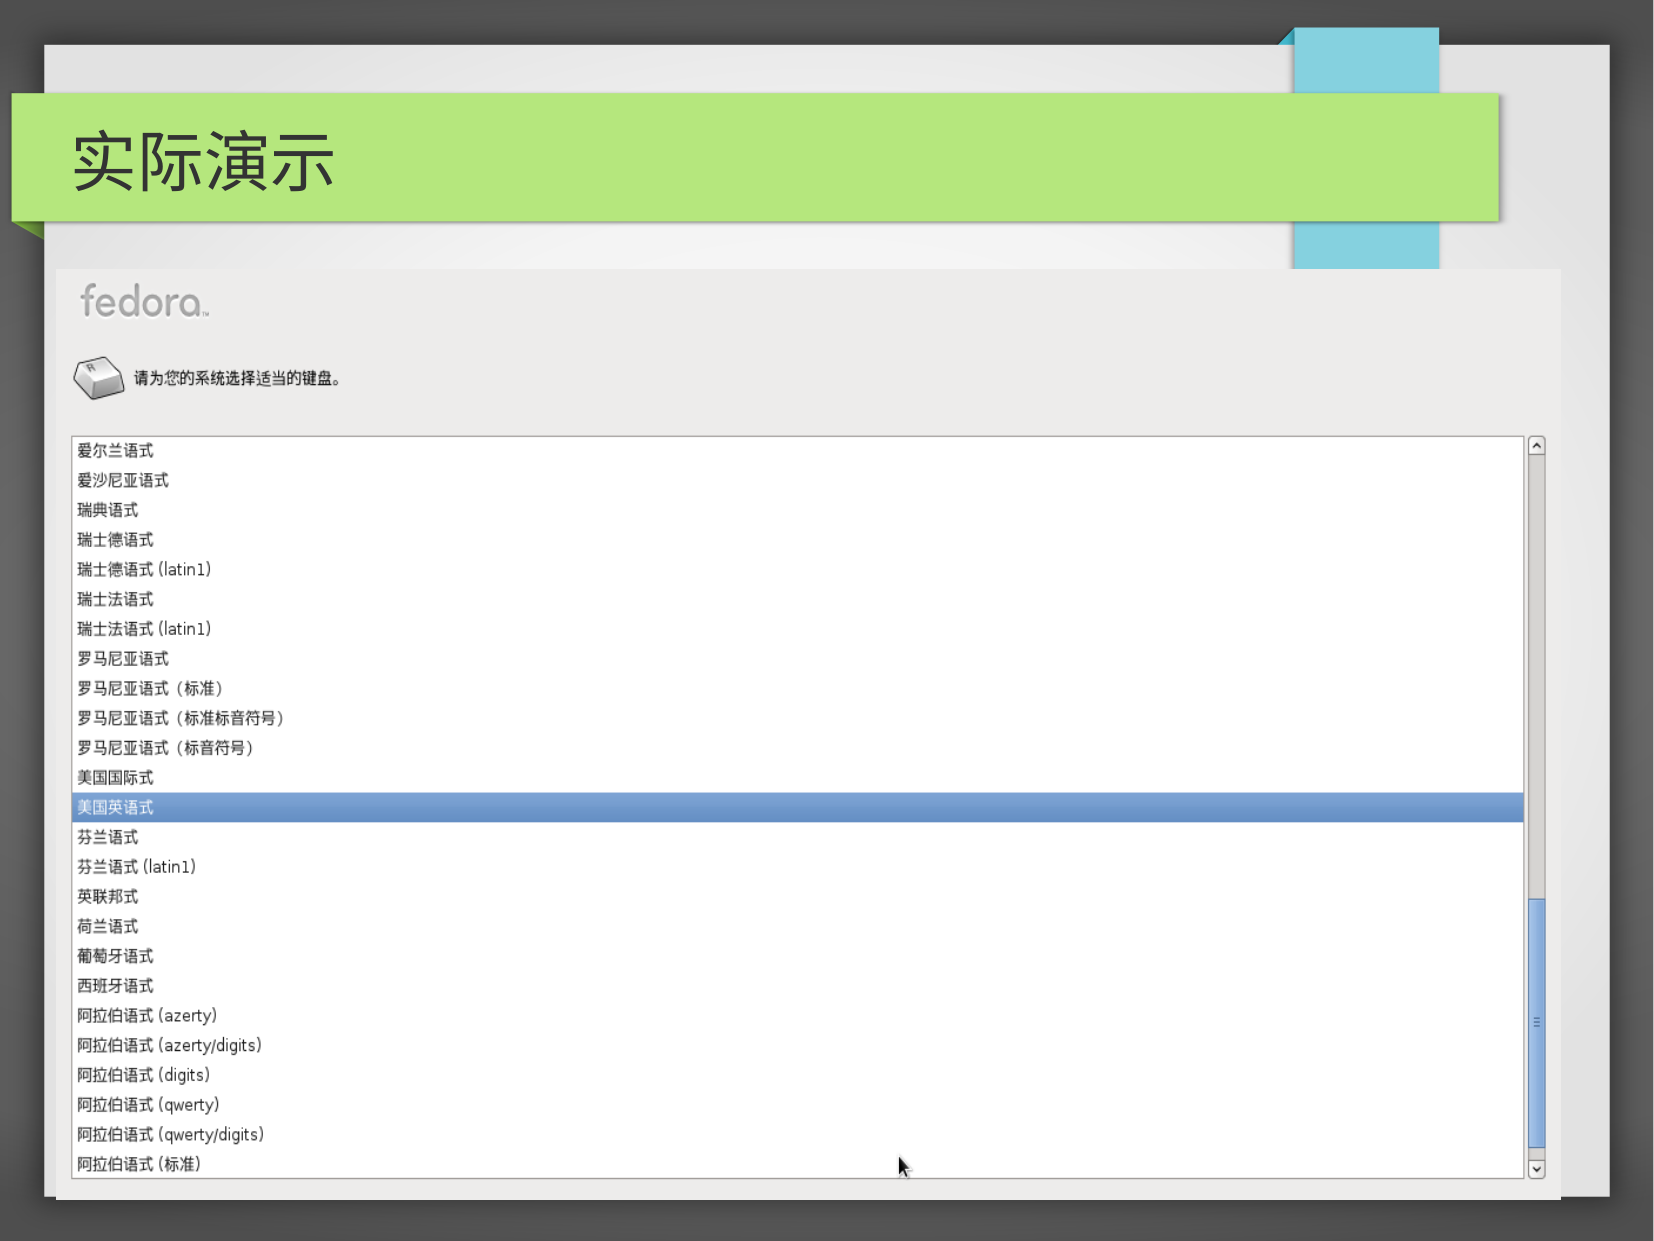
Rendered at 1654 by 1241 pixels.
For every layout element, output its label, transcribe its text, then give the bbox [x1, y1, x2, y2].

title 实际演示 [82, 49, 1571, 257]
picture [0, 0, 1654, 1241]
